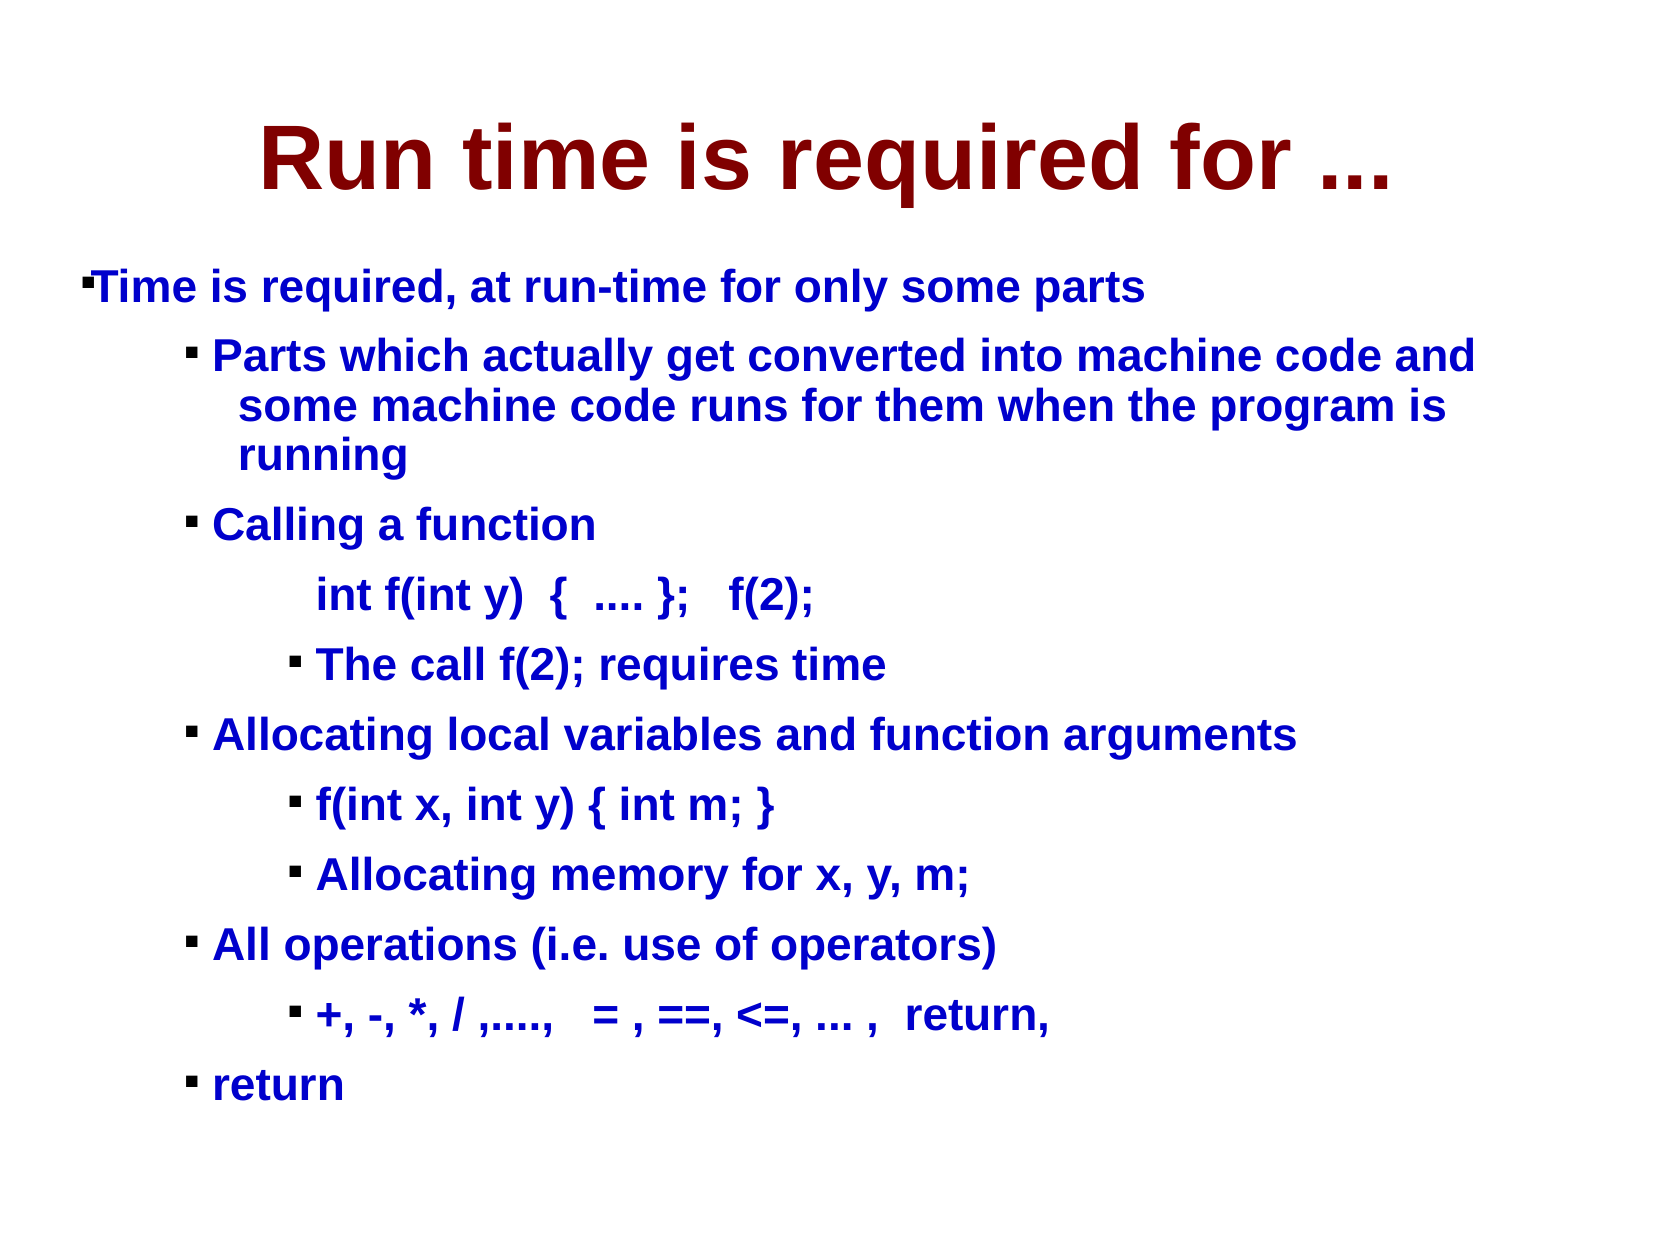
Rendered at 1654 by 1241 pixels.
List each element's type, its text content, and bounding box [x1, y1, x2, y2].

list Time is required, at run-time for only some parts Parts which actually get converted into machine code and some machine code runs for them when the program is running Calling a function int f(int y) { .... }; f(2); The call f(2); requires time Allocating local variables and function arguments f(int x, int y) { int m; } Allocating memory for x, y, m; All operations (i.e. use of operators) +, -, *, / ,...., = , ==, <=, ... , return, return [82, 256, 1607, 1111]
title Run time is required for ... [82, 49, 1571, 256]
